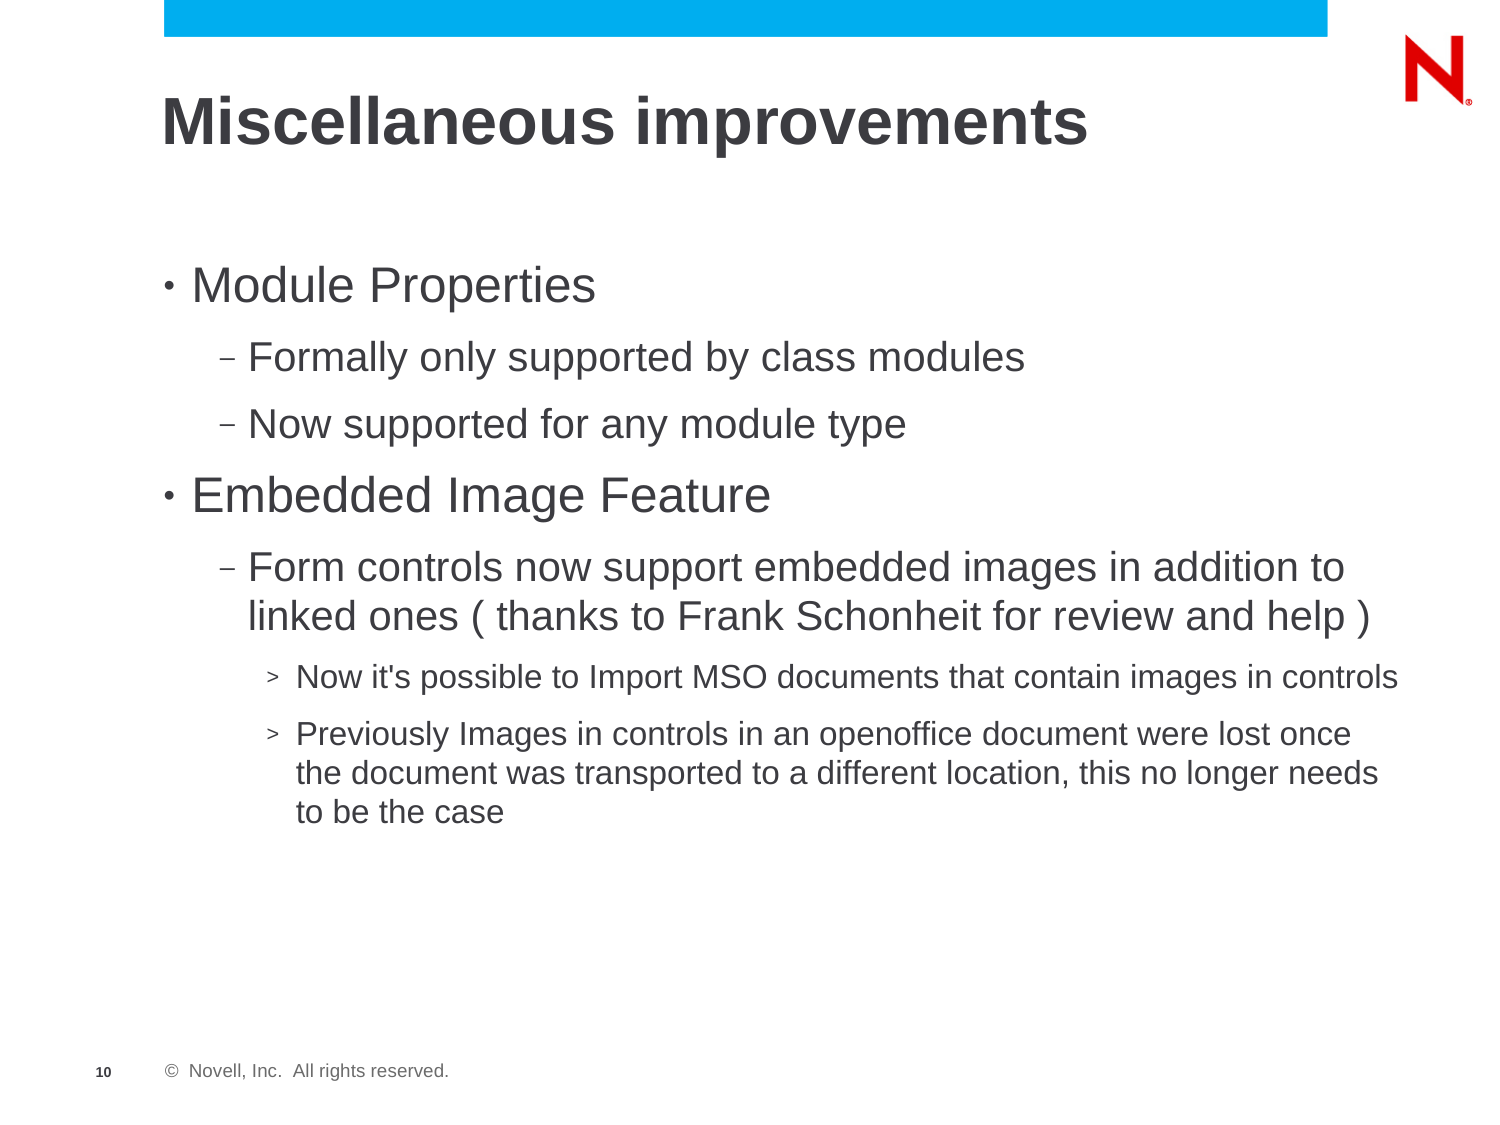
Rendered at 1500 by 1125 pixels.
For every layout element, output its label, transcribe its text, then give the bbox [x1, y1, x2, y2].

picture [1403, 32, 1473, 107]
list Module Properties Formally only supported by class modules Now supported for any module type Embedded Image Feature Form controls now support embedded images in addition to linked ones ( thanks to Frank Schonheit for review and help ) Now it's possible to Import MSO documents that contain images in controls Previously Images in controls in an openoffice document were lost once the document was transported to a different location, this no longer needs to be the case [163, 254, 1404, 986]
title Miscellaneous improvements [161, 41, 1383, 205]
